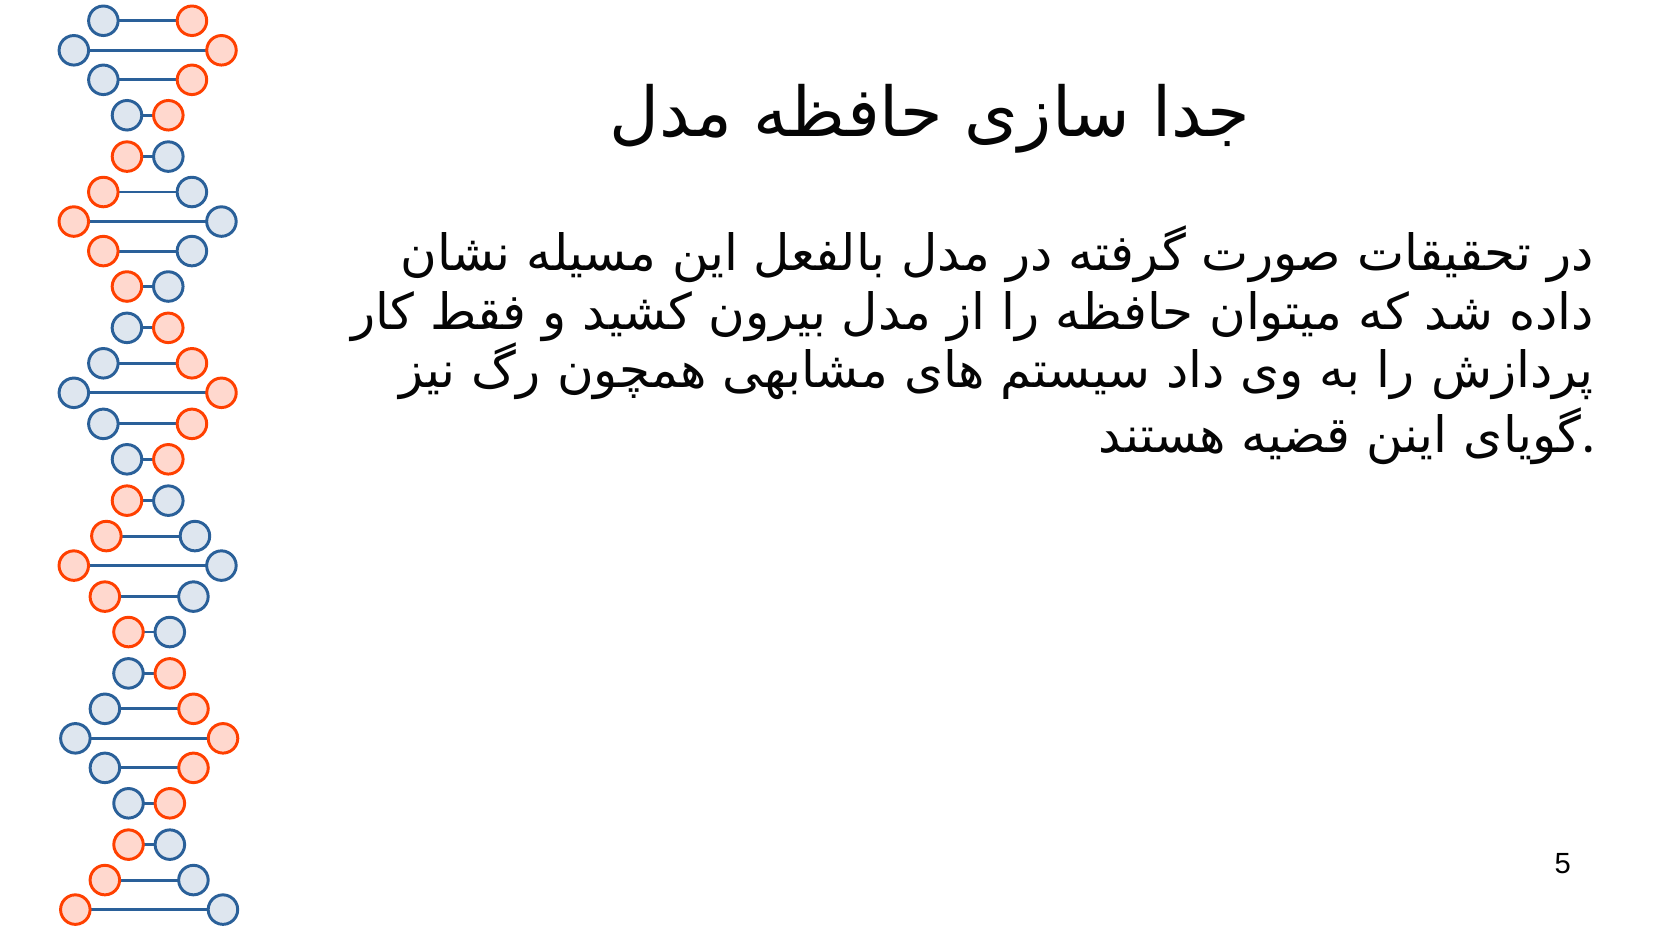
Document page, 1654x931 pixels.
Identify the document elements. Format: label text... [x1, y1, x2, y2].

list در تحقیقات صورت گرفته در مدل بالفعل این مسیله نشان داده شد که میتوان حافظه را از مدل بیرون کشید و فقط کار پردازش را به وی داد سیستم های مشابهی همچون رگ نیز گویای اینن قضیه هستند. [265, 224, 1595, 764]
title جدا سازی حافظه مدل [265, 35, 1595, 189]
